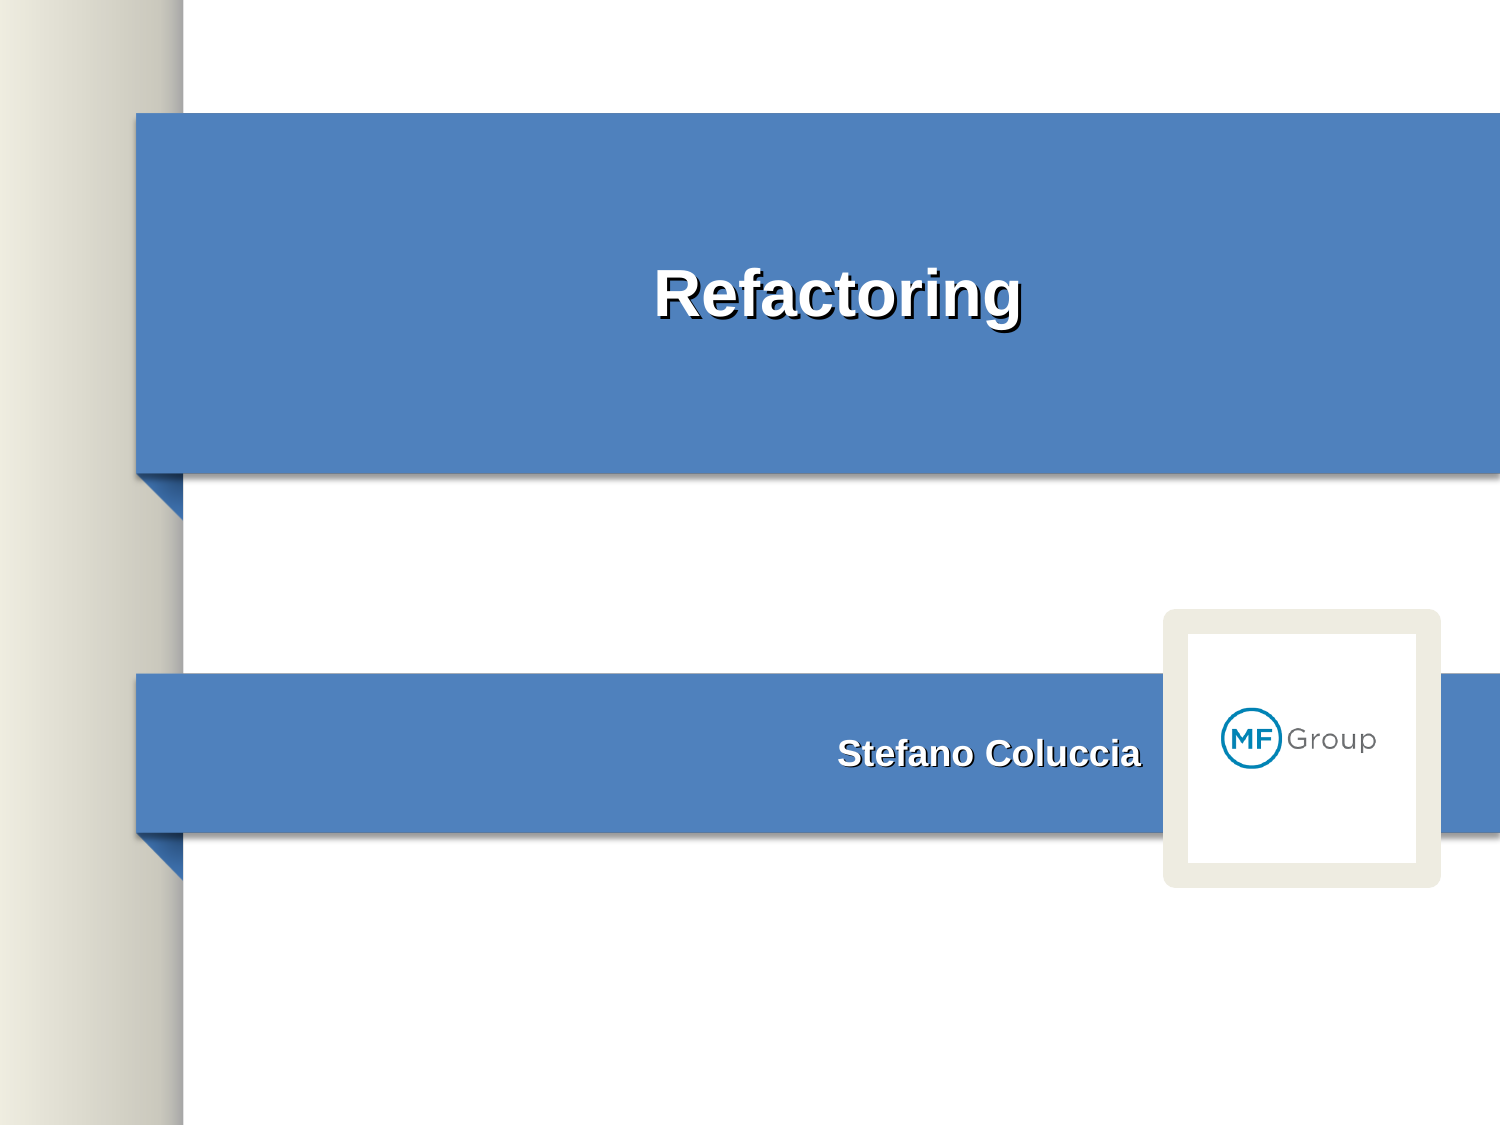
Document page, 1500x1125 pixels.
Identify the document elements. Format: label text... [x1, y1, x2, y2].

picture [0, 0, 1500, 1125]
title Stefano Coluccia [826, 708, 1152, 798]
title Refactoring [230, 173, 1447, 415]
